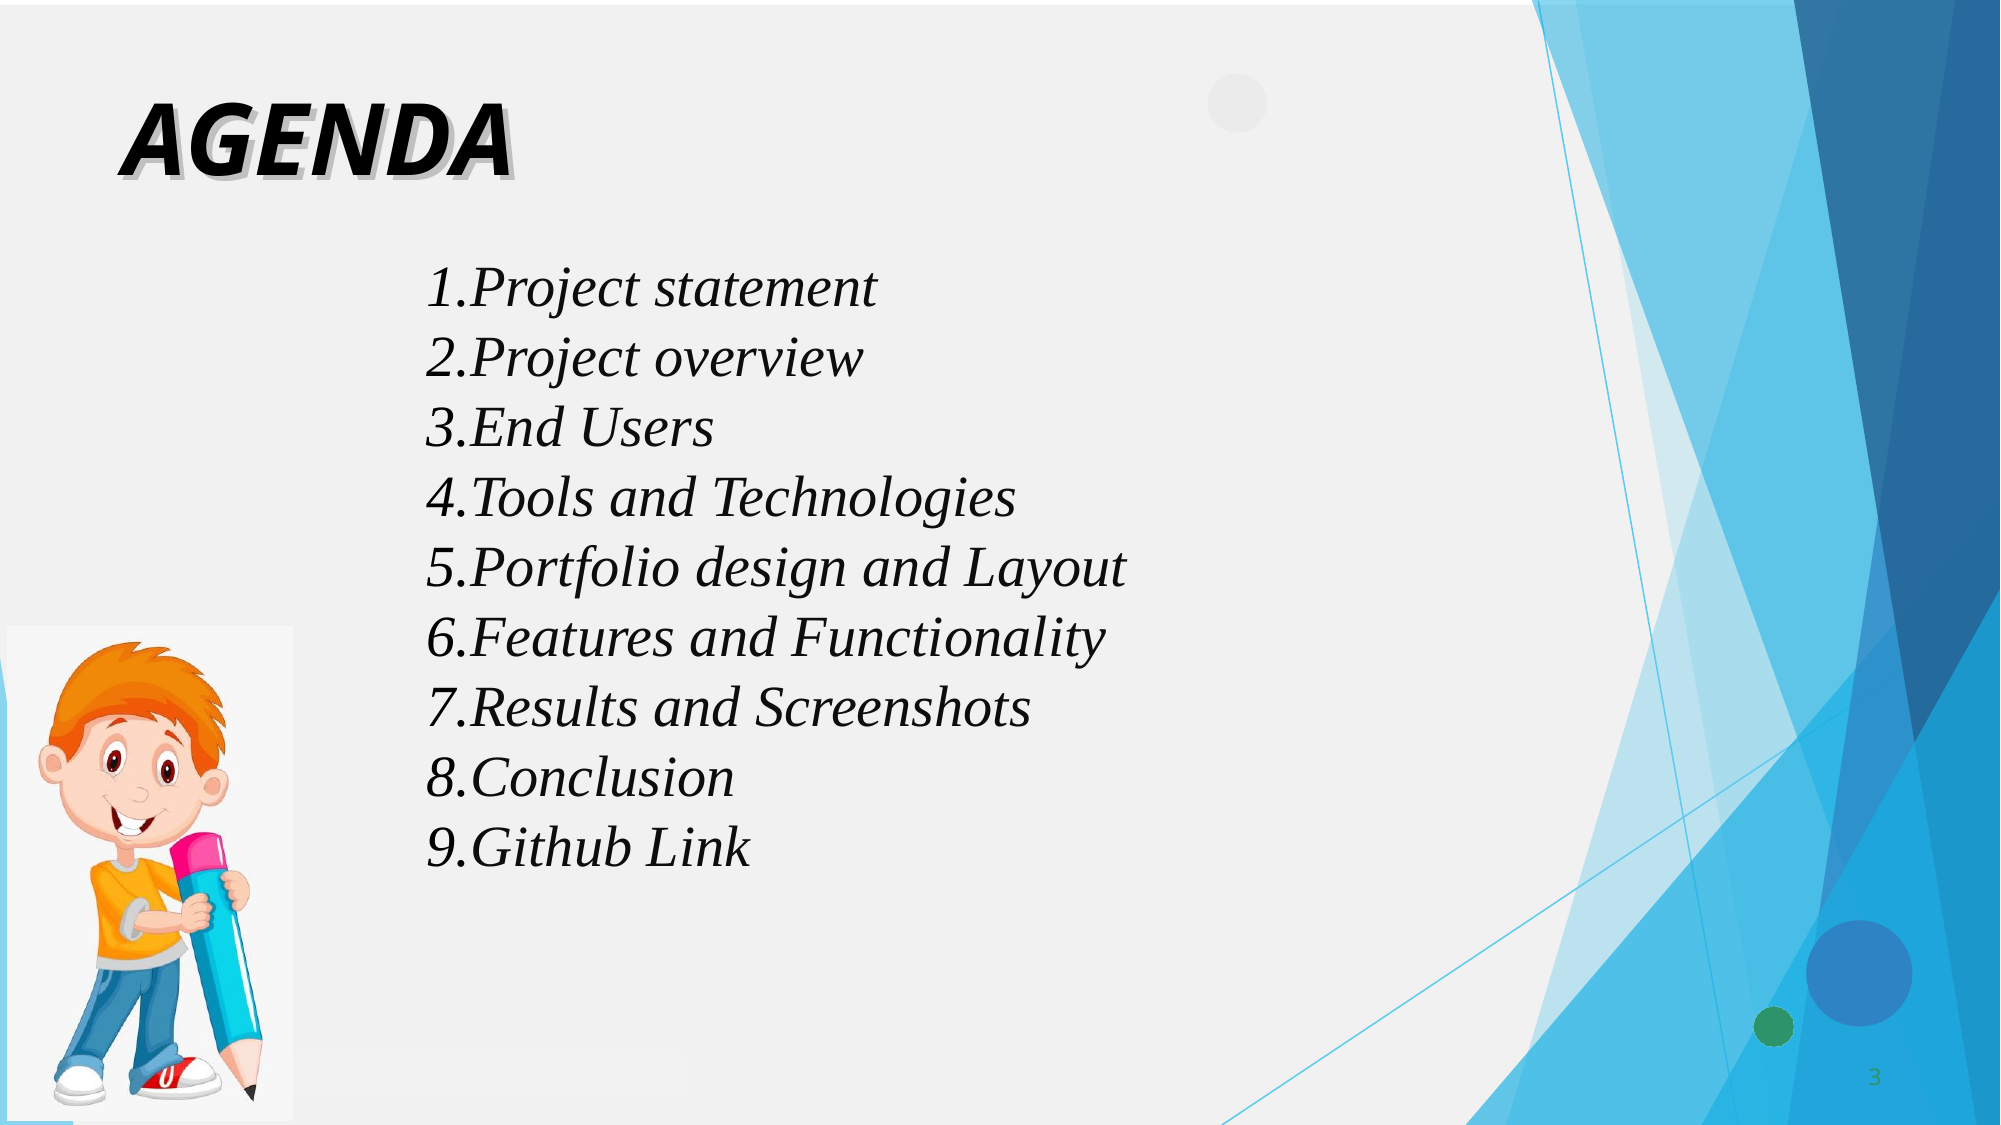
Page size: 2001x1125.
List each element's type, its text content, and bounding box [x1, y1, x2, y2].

picture [7, 626, 685, 1121]
title AGENDA [121, 73, 713, 197]
slide_number 3 [1862, 1061, 1888, 1094]
text_box [0, 0, 2000, 1125]
picture [1753, 1006, 1794, 1047]
text_box Project statement Project overview End Users Tools and Technologies Portfolio design and Layout Features and Functionality Results and Screenshots Conclusion Github Link [411, 170, 1237, 964]
